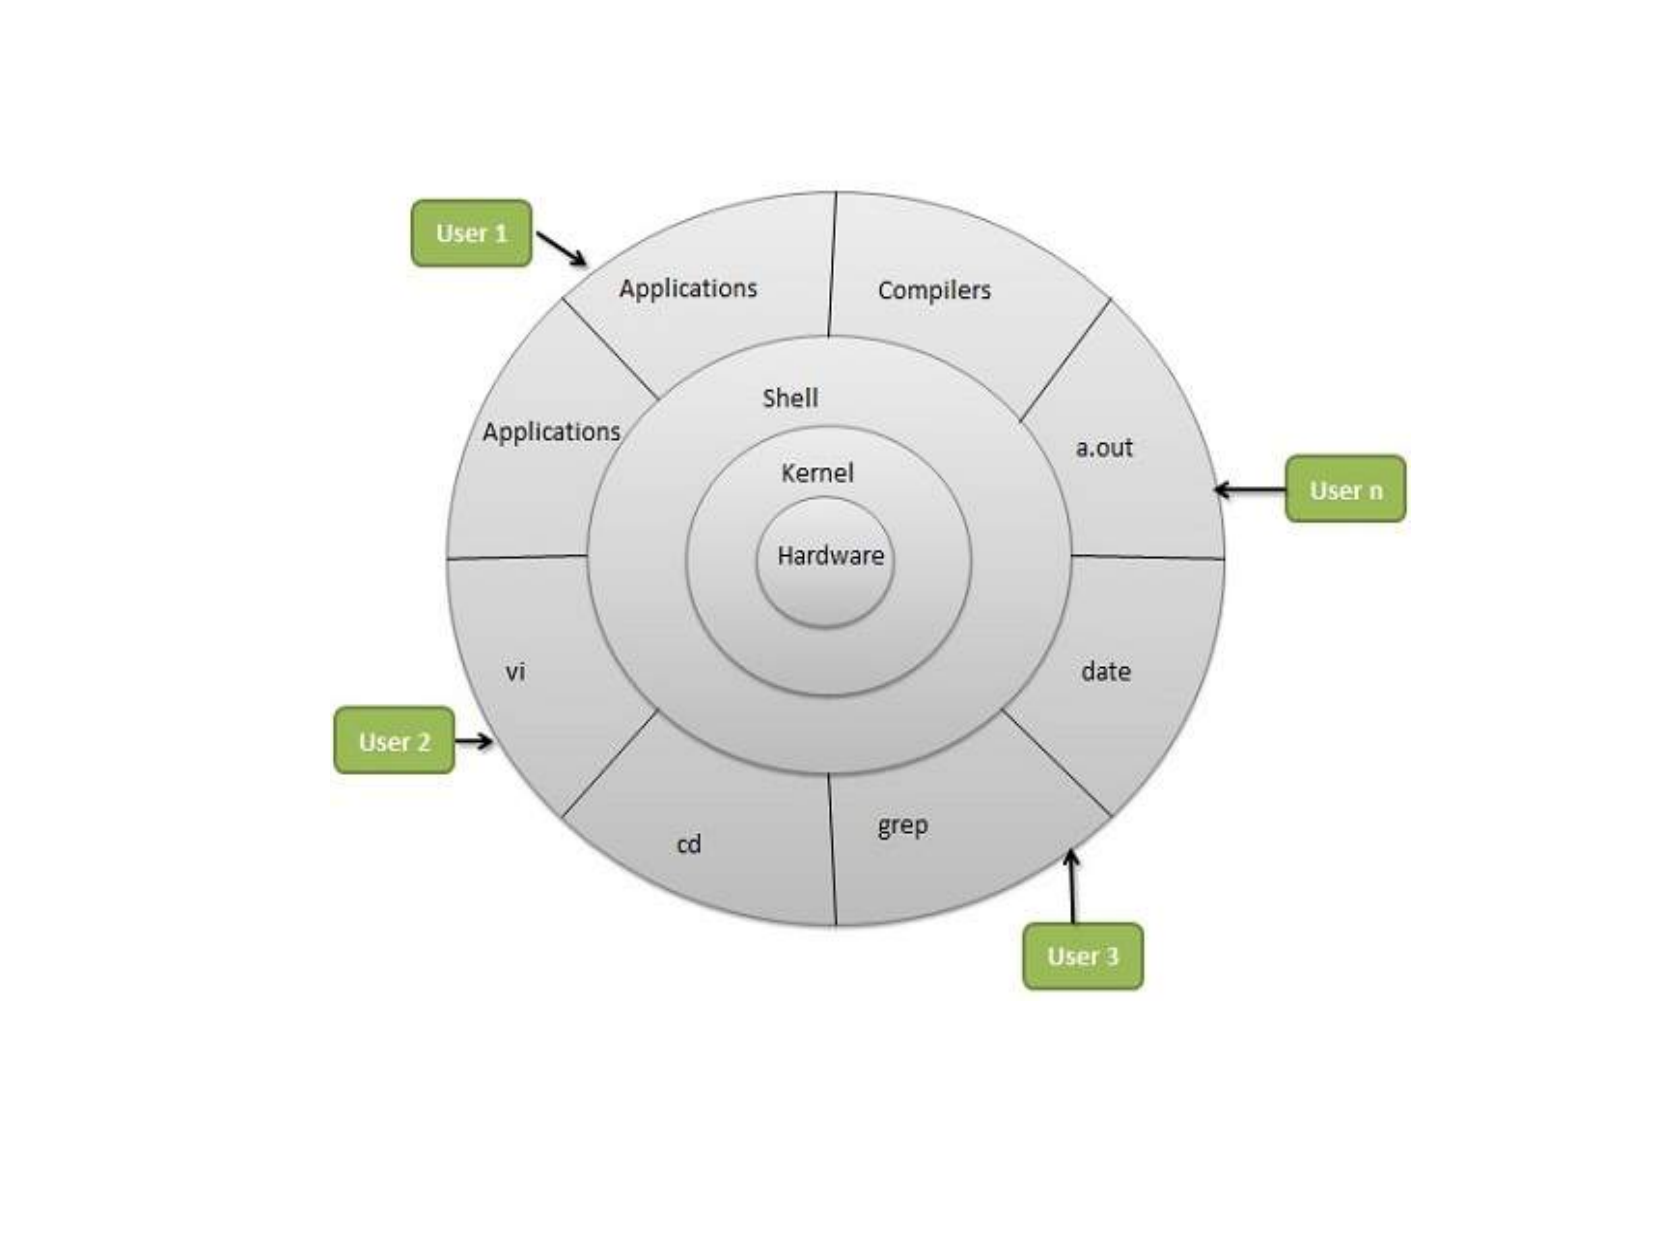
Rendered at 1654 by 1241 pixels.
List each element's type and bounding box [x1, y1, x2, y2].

picture [330, 164, 1411, 1001]
